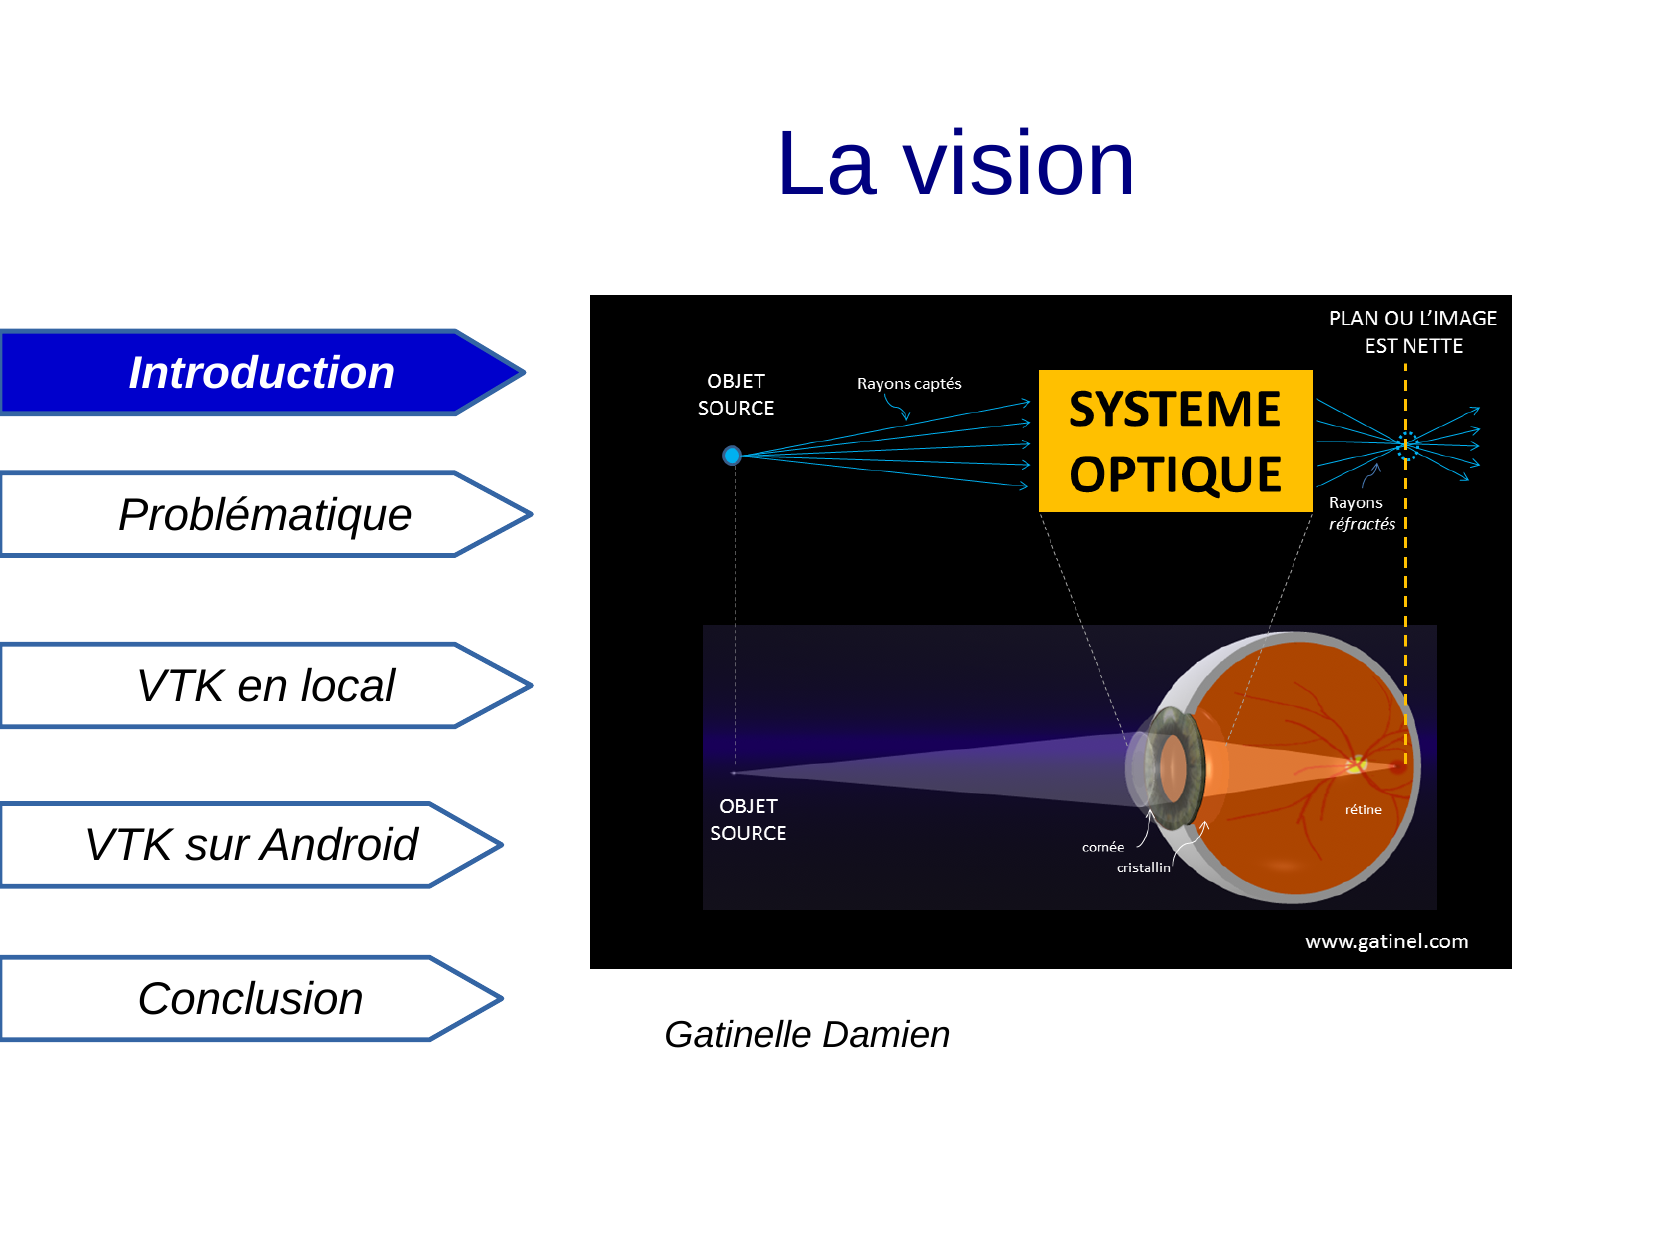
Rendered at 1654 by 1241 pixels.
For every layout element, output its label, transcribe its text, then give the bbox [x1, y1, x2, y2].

title La vision [212, 59, 1654, 267]
text_box Gatinelle Damien [649, 1006, 1233, 1063]
text_box Problématique [0, 472, 532, 556]
picture [590, 295, 1512, 969]
text_box Introduction [0, 331, 525, 414]
text_box VTK sur Android [0, 803, 502, 887]
text_box VTK en local [0, 644, 532, 727]
text_box Conclusion [0, 957, 502, 1040]
